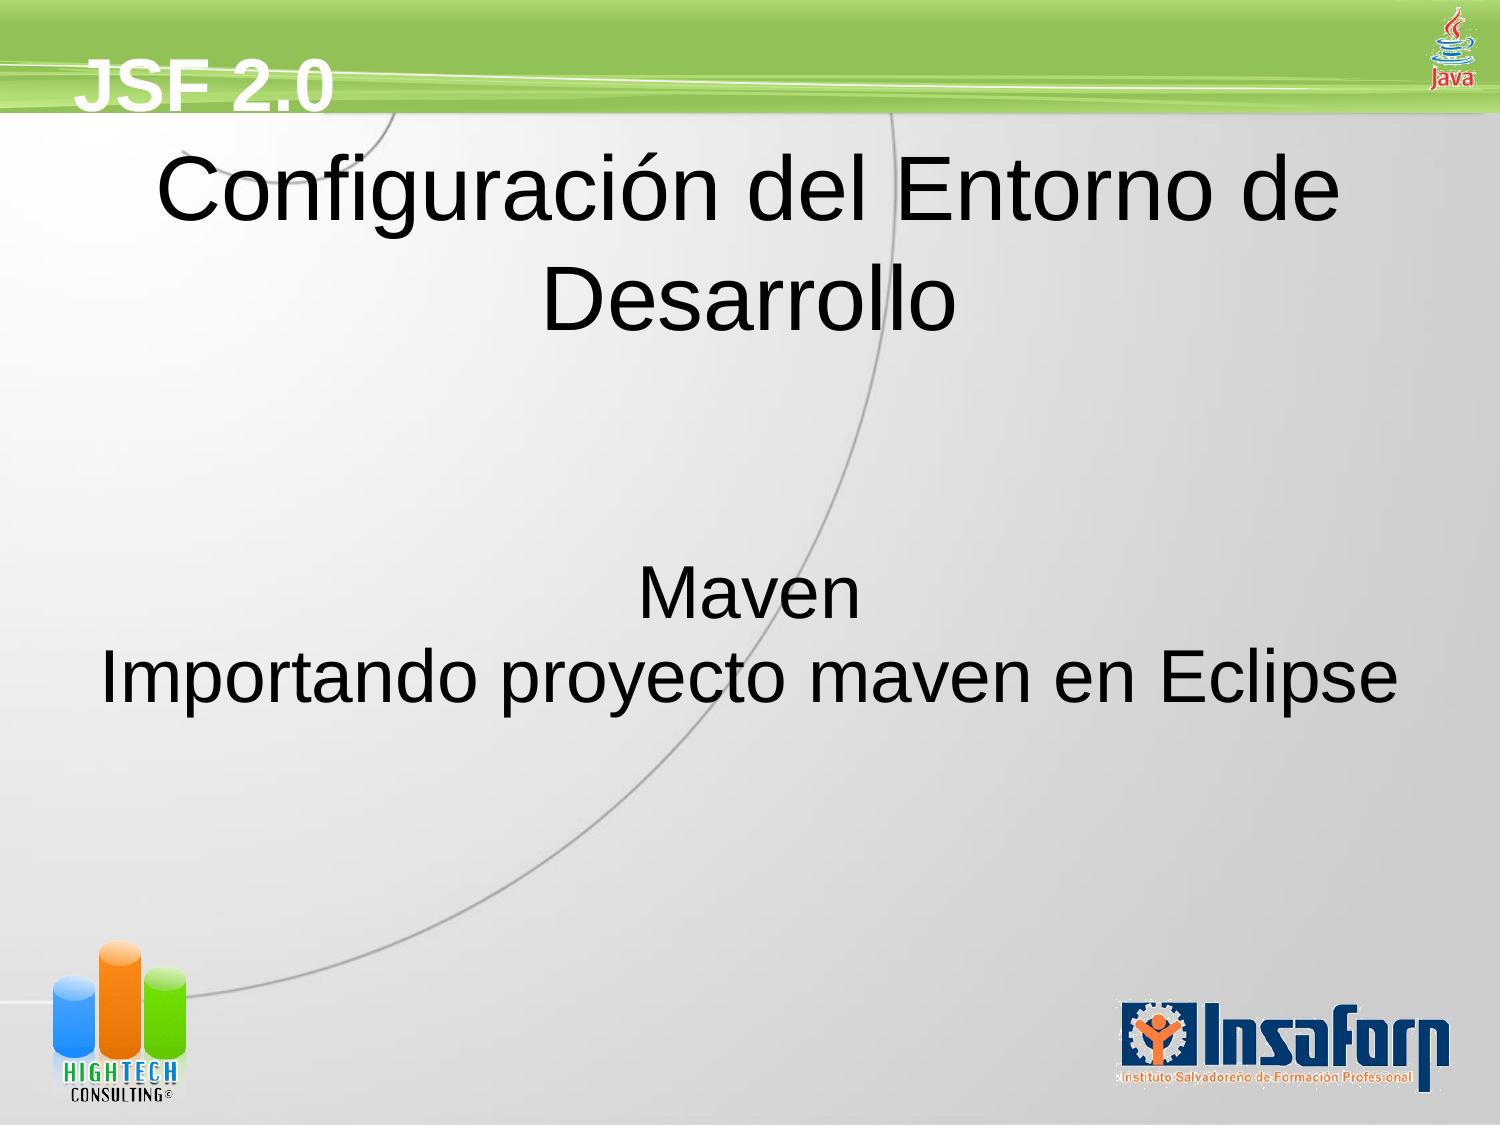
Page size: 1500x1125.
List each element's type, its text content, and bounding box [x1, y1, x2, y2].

text_box Configuración del Entorno de Desarrollo [75, 136, 1425, 263]
subtitle Maven Importando proyecto maven en Eclipse [75, 263, 1425, 1006]
picture [0, 0, 1500, 1125]
text_box JSF 2.0 [58, 29, 473, 129]
